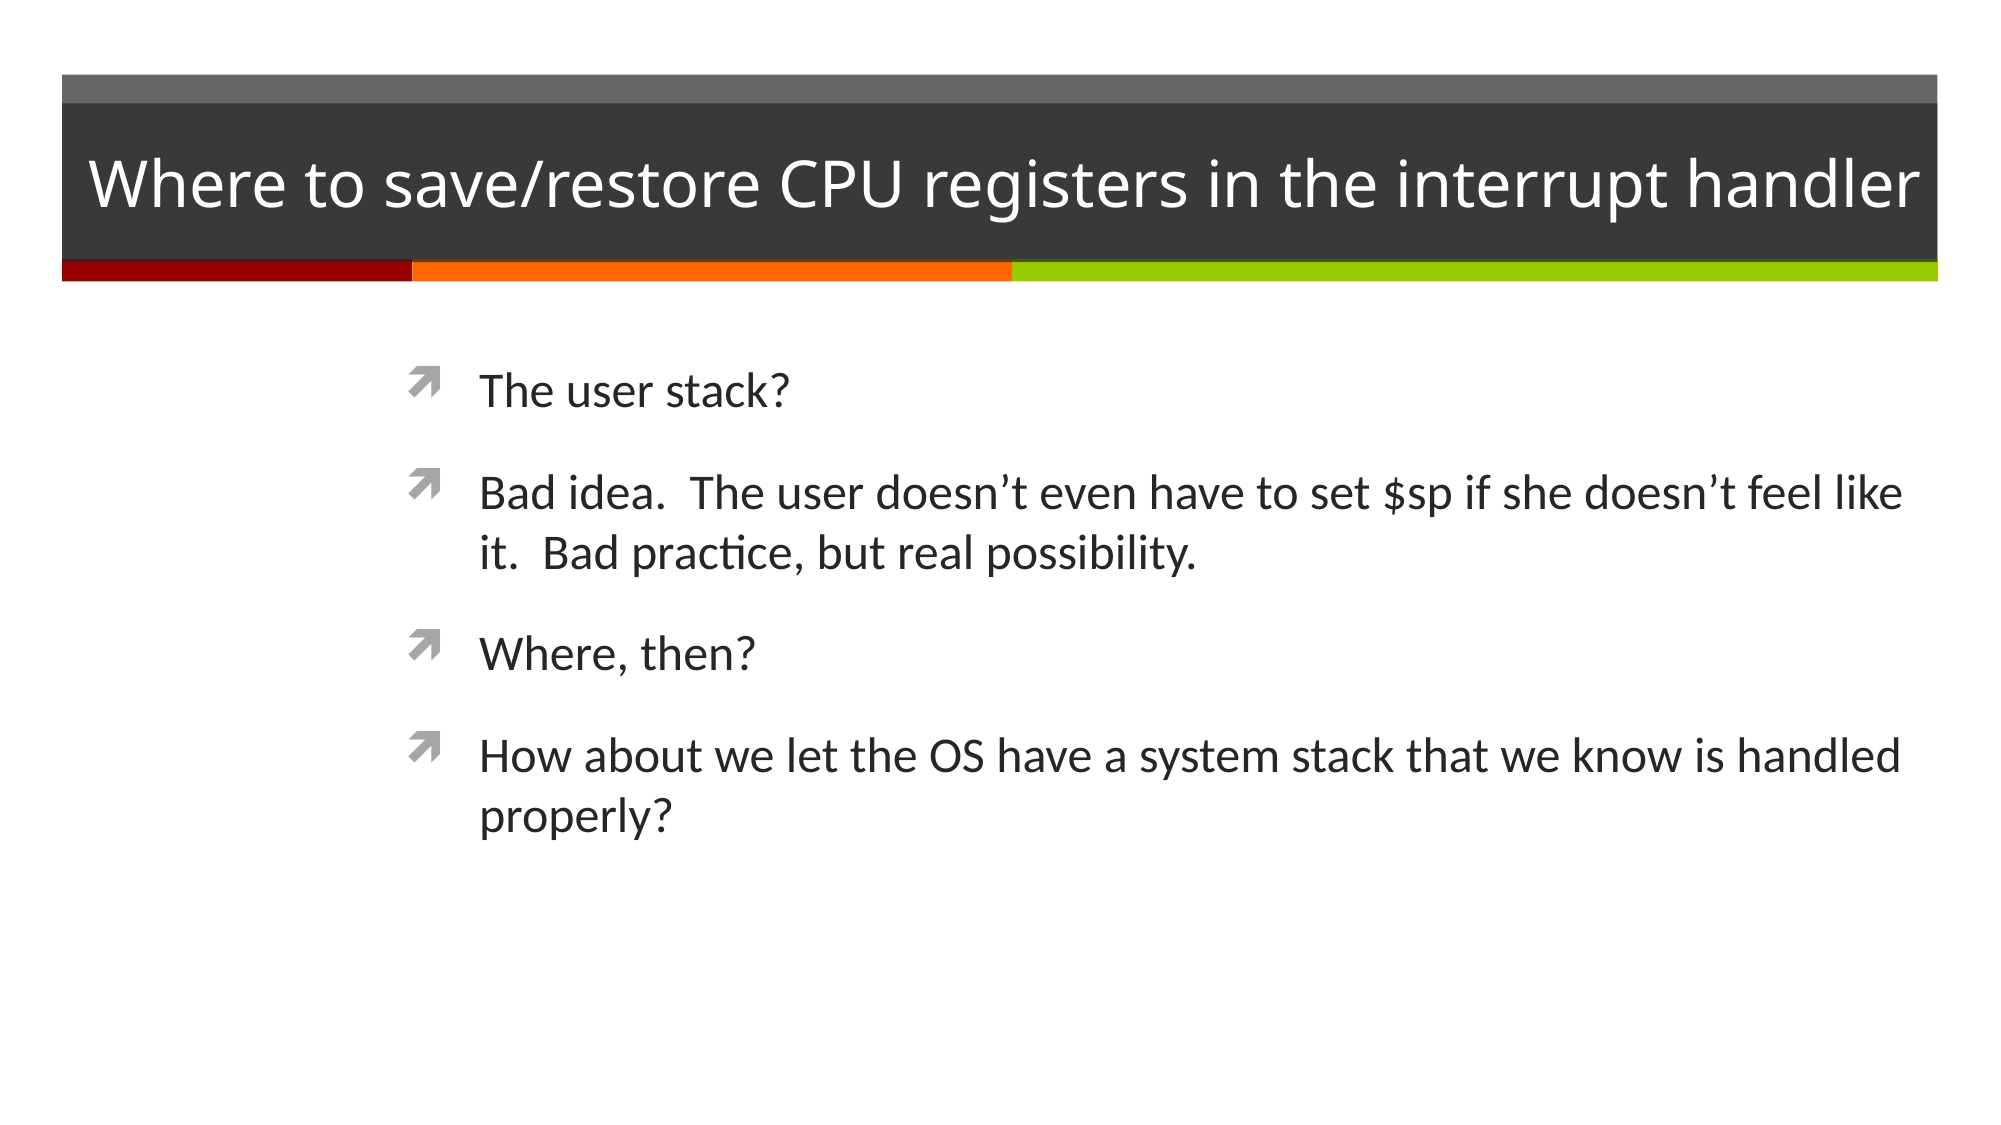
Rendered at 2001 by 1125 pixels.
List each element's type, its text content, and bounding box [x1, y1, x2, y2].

list The user stack? Bad idea. The user doesn’t even have to set $sp if she doesn’t feel like it. Bad practice, but real possibility. Where, then? How about we let the OS have a system stack that we know is handled properly? [389, 350, 1938, 1005]
title Where to save/restore CPU registers in the interrupt handler [62, 103, 1938, 263]
